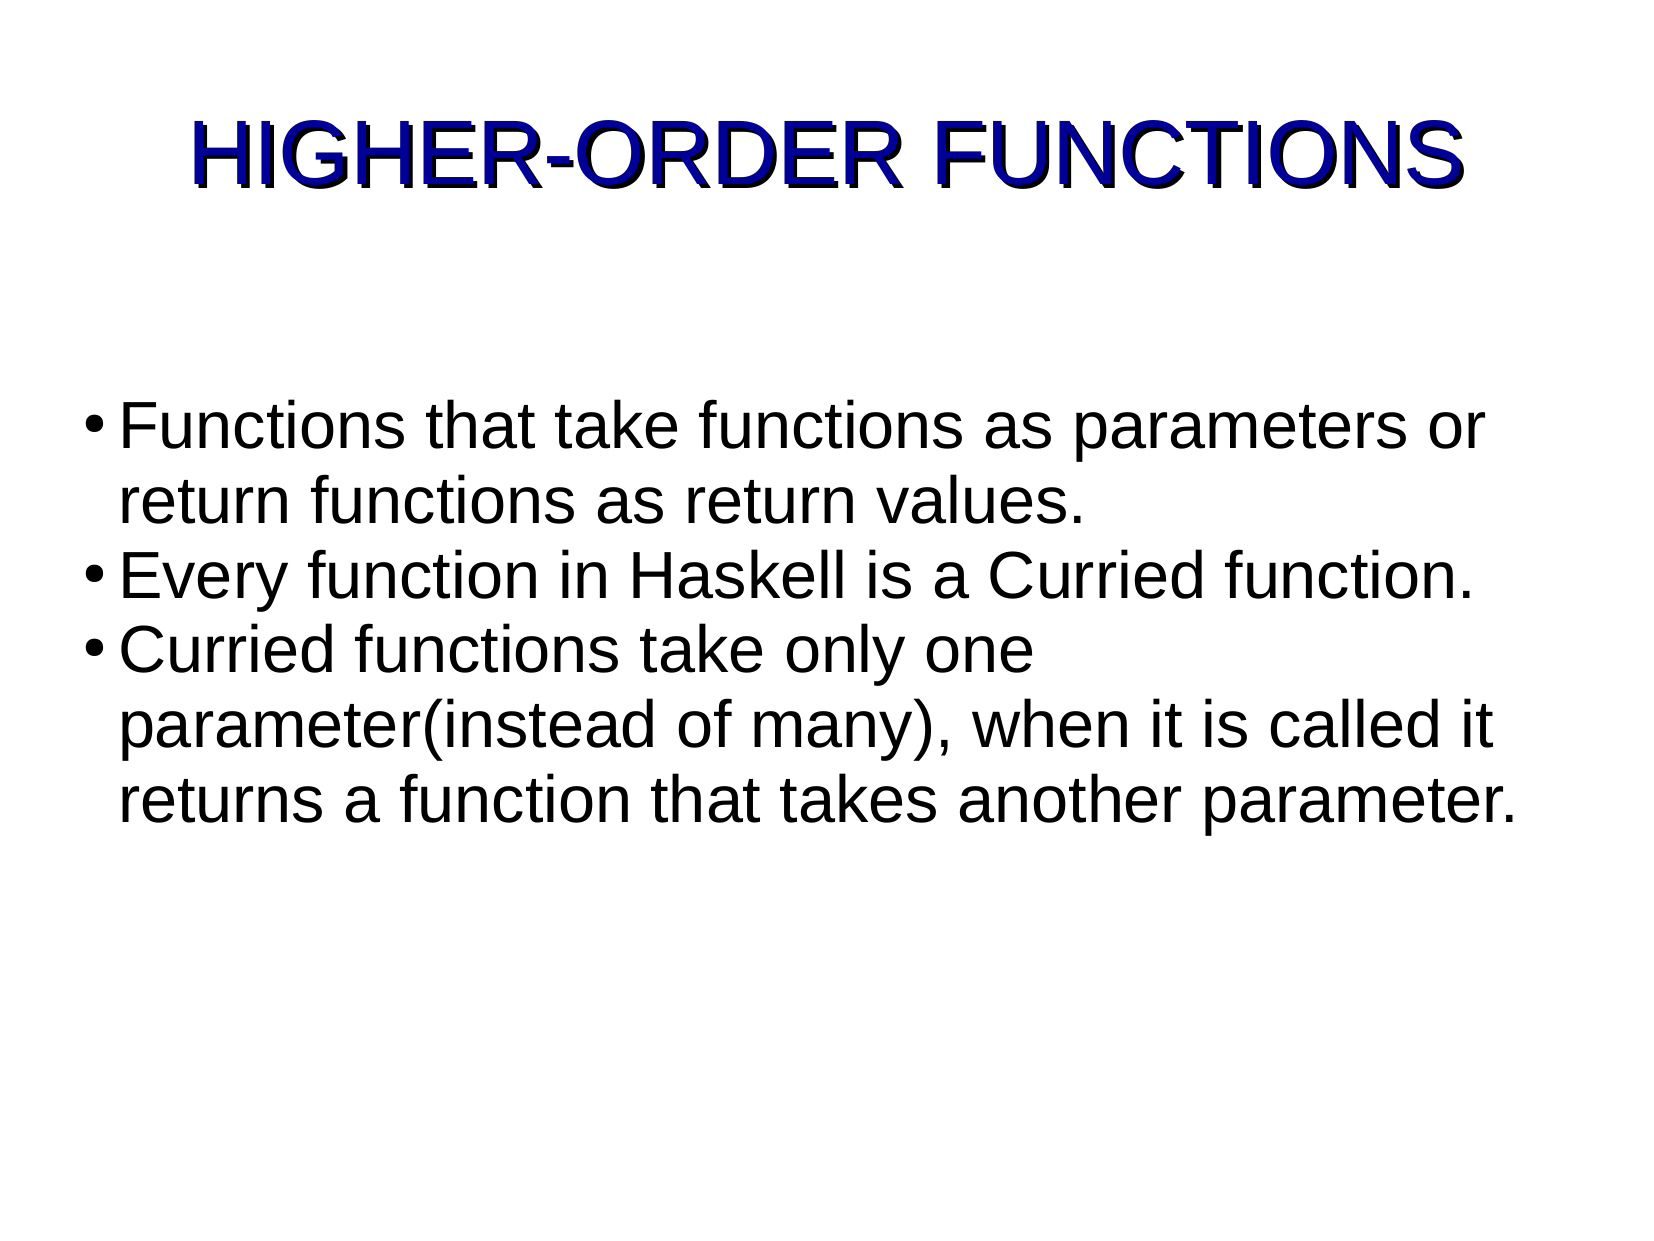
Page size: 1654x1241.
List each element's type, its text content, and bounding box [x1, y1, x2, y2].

subtitle Functions that take functions as parameters or return functions as return values. Every function in Haskell is a Curried function. Curried functions take only one parameter(instead of many), when it is called it returns a function that takes another parameter. [82, 290, 1571, 1010]
title HIGHER-ORDER FUNCTIONS [82, 49, 1571, 257]
